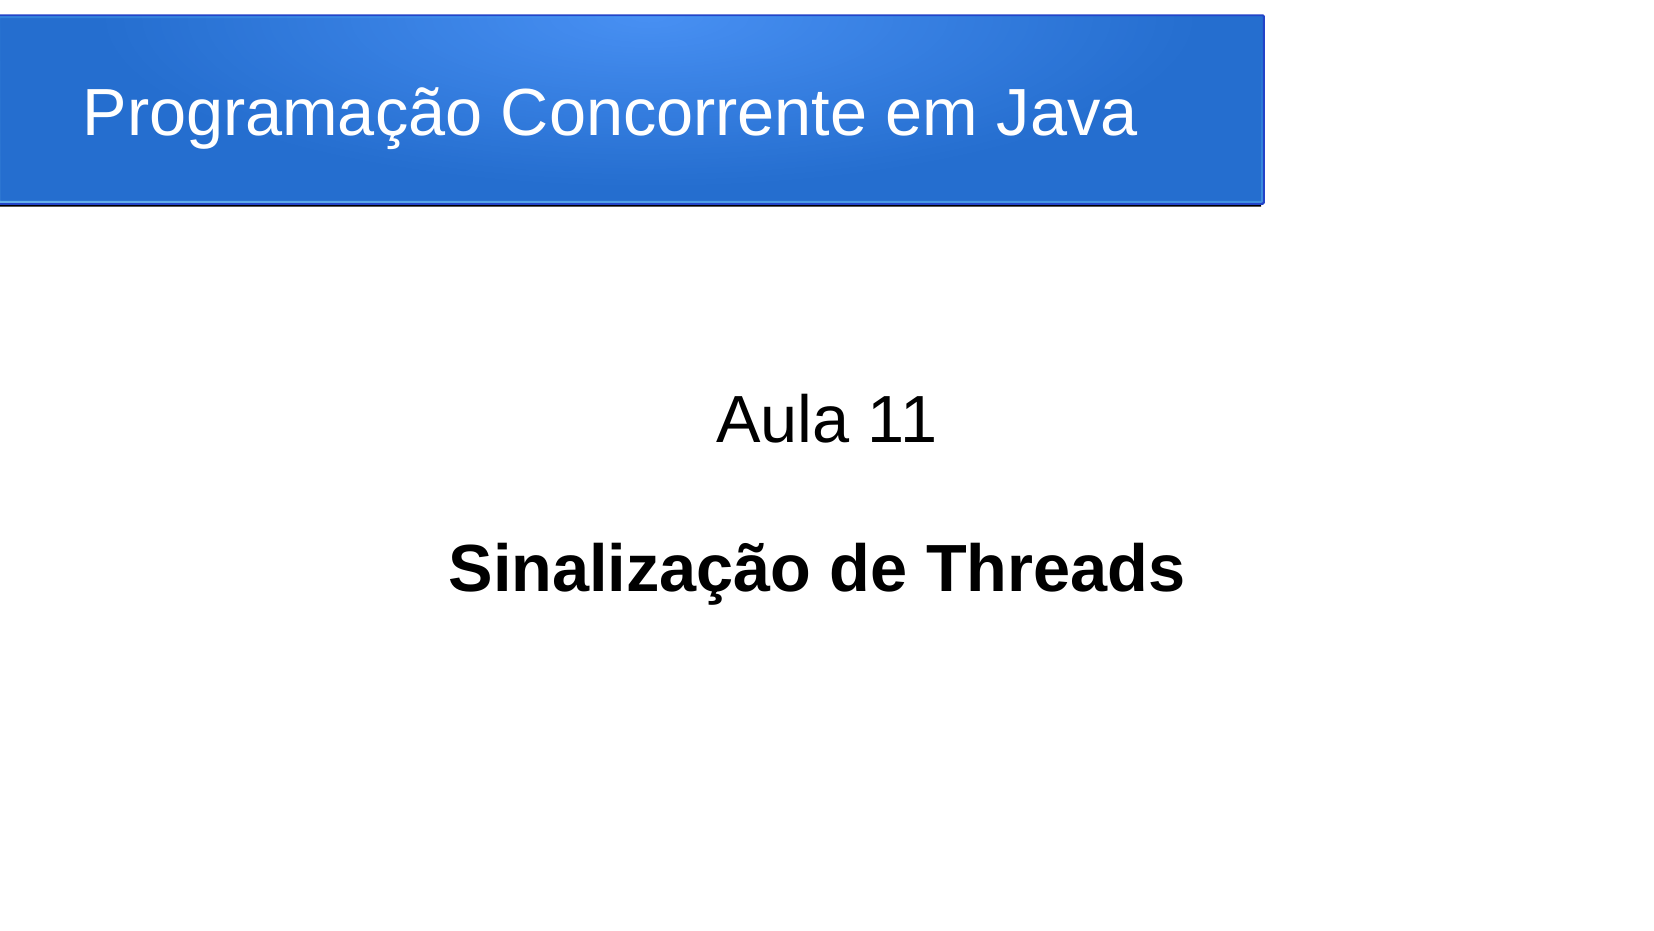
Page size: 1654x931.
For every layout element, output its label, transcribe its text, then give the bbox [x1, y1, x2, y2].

title Programação Concorrente em Java [82, 35, 1235, 189]
subtitle Aula 11 Sinalização de Threads [82, 224, 1571, 764]
